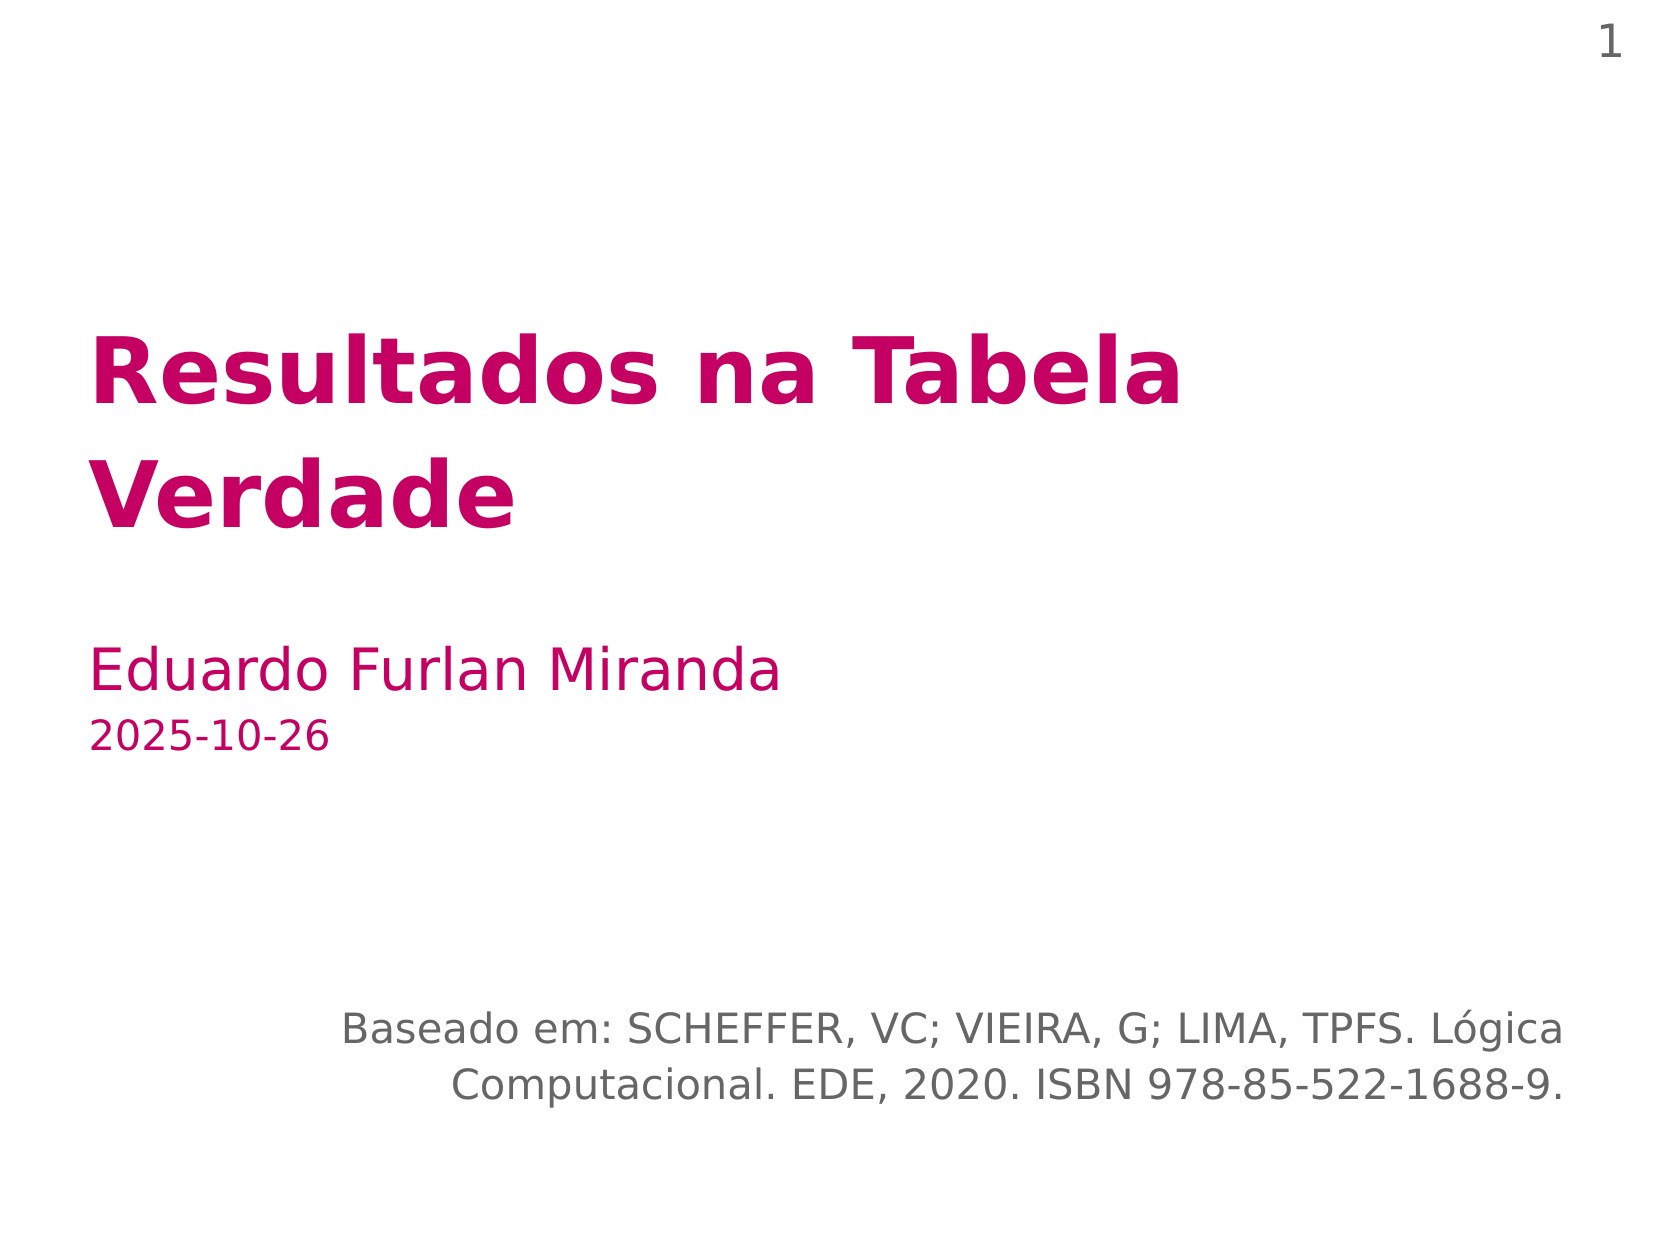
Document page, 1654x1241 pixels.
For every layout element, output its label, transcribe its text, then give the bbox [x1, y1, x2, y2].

list Baseado em: SCHEFFER, VC; VIEIRA, G; LIMA, TPFS. Lógica Computacional. EDE, 2020. ISBN 978-85-522-1688-9. [265, 998, 1565, 1211]
title Resultados na Tabela Verdade Eduardo Furlan Miranda 2025-10-26 [88, 29, 1565, 1034]
